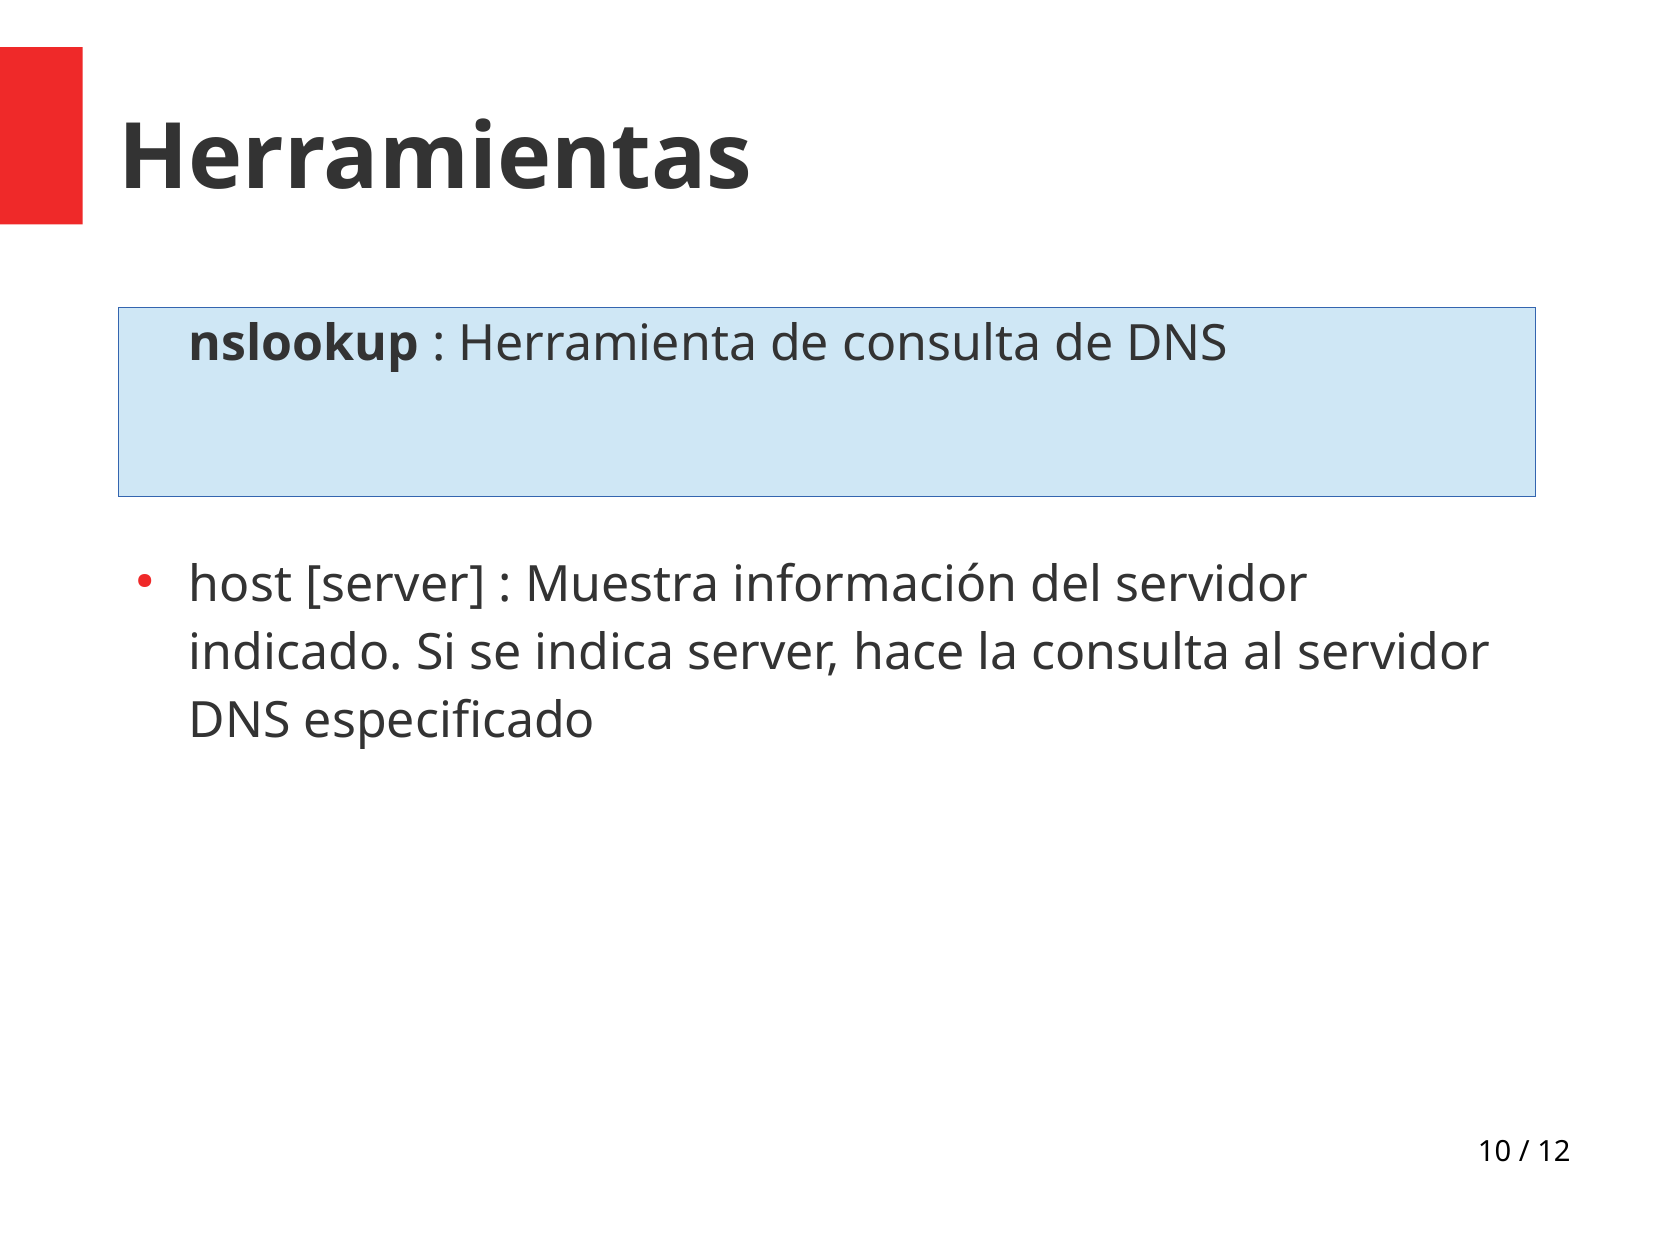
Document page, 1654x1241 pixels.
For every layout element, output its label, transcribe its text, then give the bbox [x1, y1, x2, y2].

list host [server] : Muestra información del servidor indicado. Si se indica server, hace la consulta al servidor DNS especificado [118, 547, 1536, 1016]
title Herramientas [118, 49, 1571, 257]
list nslookup : Herramienta de consulta de DNS [118, 307, 1536, 497]
